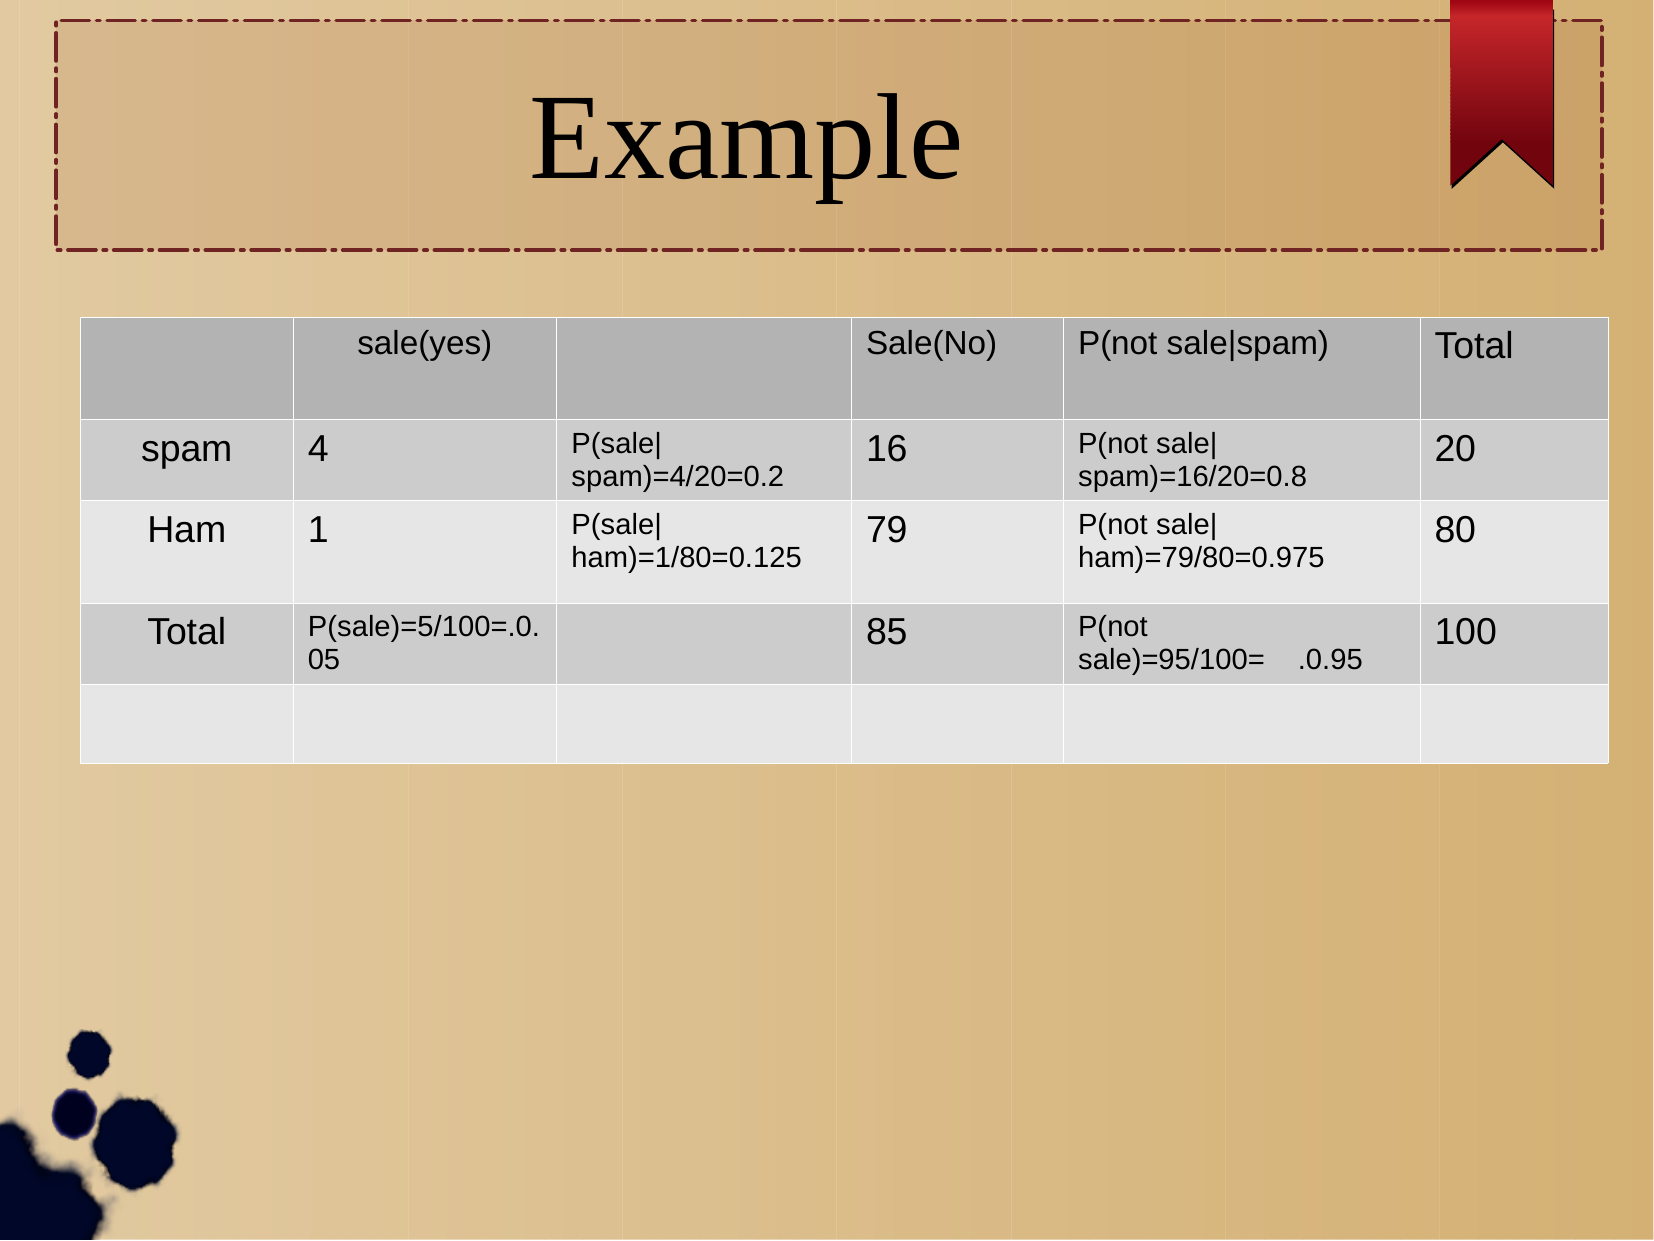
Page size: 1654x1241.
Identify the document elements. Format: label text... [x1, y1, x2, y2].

table_cell 16 [852, 420, 1063, 500]
table_cell P(not sale|ham)=79/80=0.975 [1064, 501, 1420, 603]
table_cell 80 [1421, 501, 1608, 603]
table_cell 100 [1421, 604, 1608, 684]
table_cell [81, 685, 293, 763]
table_cell 20 [1421, 420, 1608, 500]
table_cell P(not sale|spam)=16/20=0.8 [1064, 420, 1420, 500]
table_header P(not sale|spam) [1064, 318, 1420, 419]
table_cell [852, 685, 1063, 763]
table_cell Ham [81, 501, 293, 603]
table_cell P(not sale)=95/100= .0.95 [1064, 604, 1420, 684]
table_cell 1 [294, 501, 556, 603]
table_header [81, 318, 293, 419]
table_cell [557, 604, 851, 684]
table_cell 4 [294, 420, 556, 500]
table_cell 79 [852, 501, 1063, 603]
table_header [557, 318, 851, 419]
title Example [82, 47, 1412, 229]
table_cell spam [81, 420, 293, 500]
table_cell [1421, 685, 1608, 763]
table_cell P(sale)=5/100=.0.05 [294, 604, 556, 684]
table_cell [294, 685, 556, 763]
table_cell P(sale|spam)=4/20=0.2 [557, 420, 851, 500]
table_cell P(sale|ham)=1/80=0.125 [557, 501, 851, 603]
table_cell [557, 685, 851, 763]
table_header sale(yes) [294, 318, 556, 419]
table_cell Total [81, 604, 293, 684]
table_header Total [1421, 318, 1608, 419]
table_header Sale(No) [852, 318, 1063, 419]
table_cell [1064, 685, 1420, 763]
table_cell 85 [852, 604, 1063, 684]
